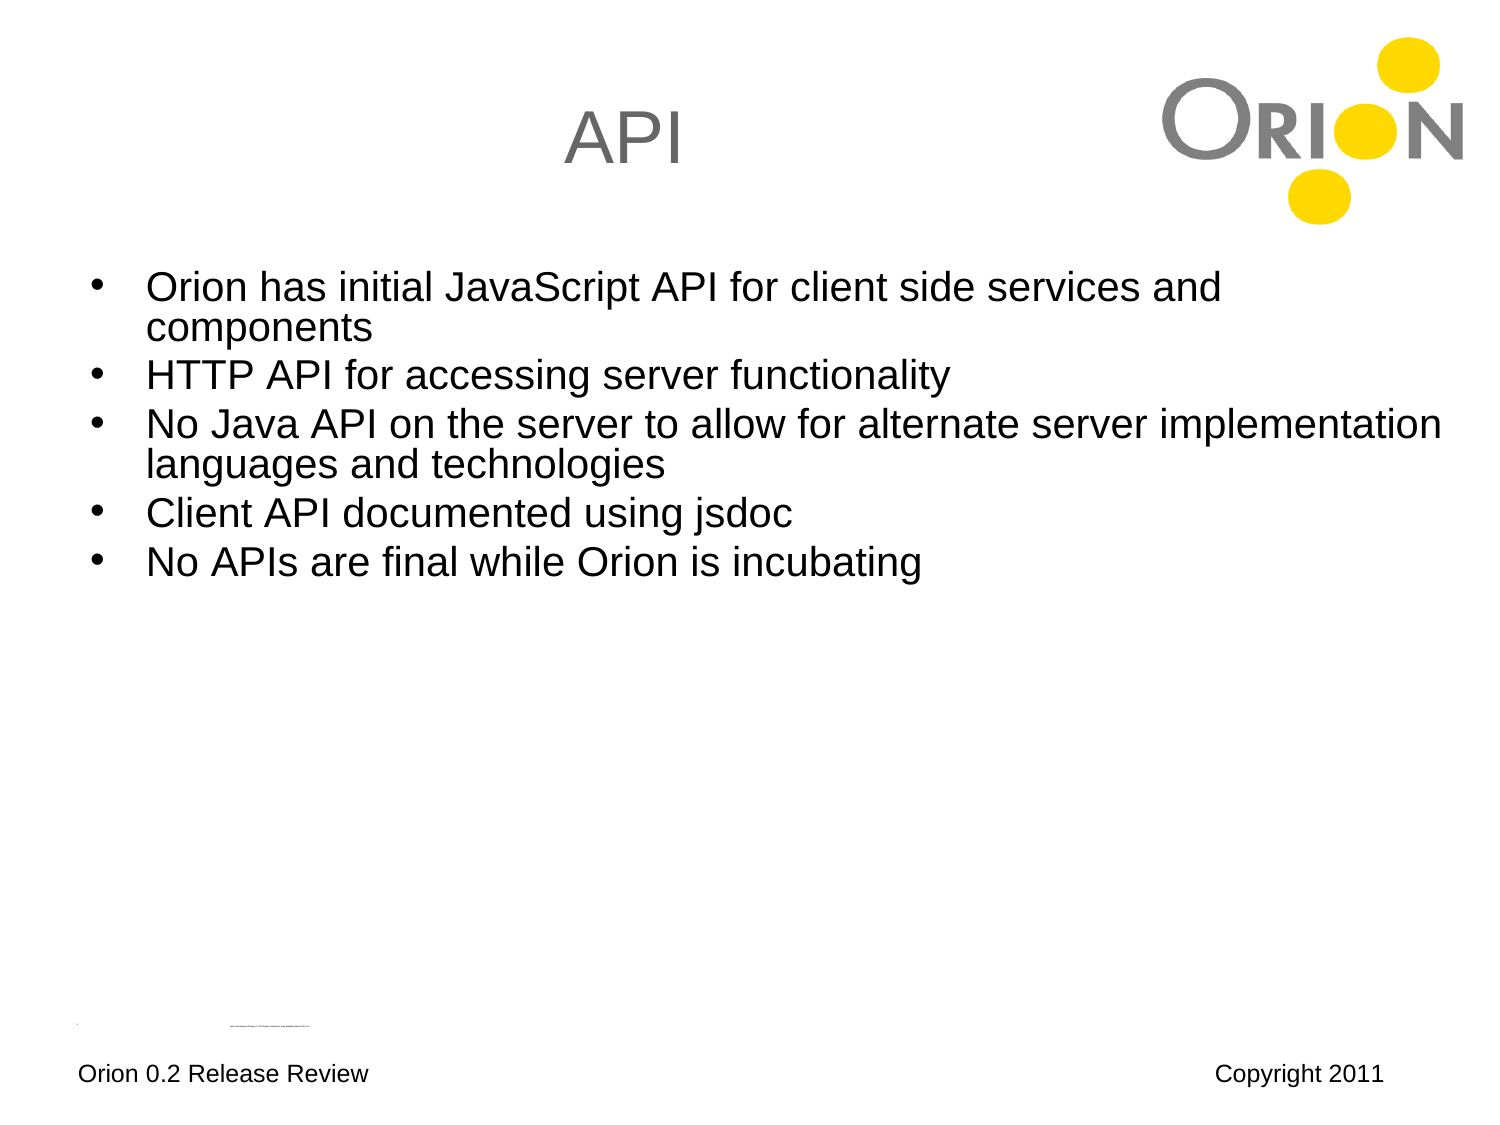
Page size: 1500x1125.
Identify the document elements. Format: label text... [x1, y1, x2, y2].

picture [1162, 37, 1463, 225]
list Orion has initial JavaScript API for client side services and components HTTP API for accessing server functionality No Java API on the server to allow for alternate server implementation languages and technologies Client API documented using jsdoc No APIs are final while Orion is incubating [74, 262, 1475, 1006]
title API [74, 45, 1176, 233]
